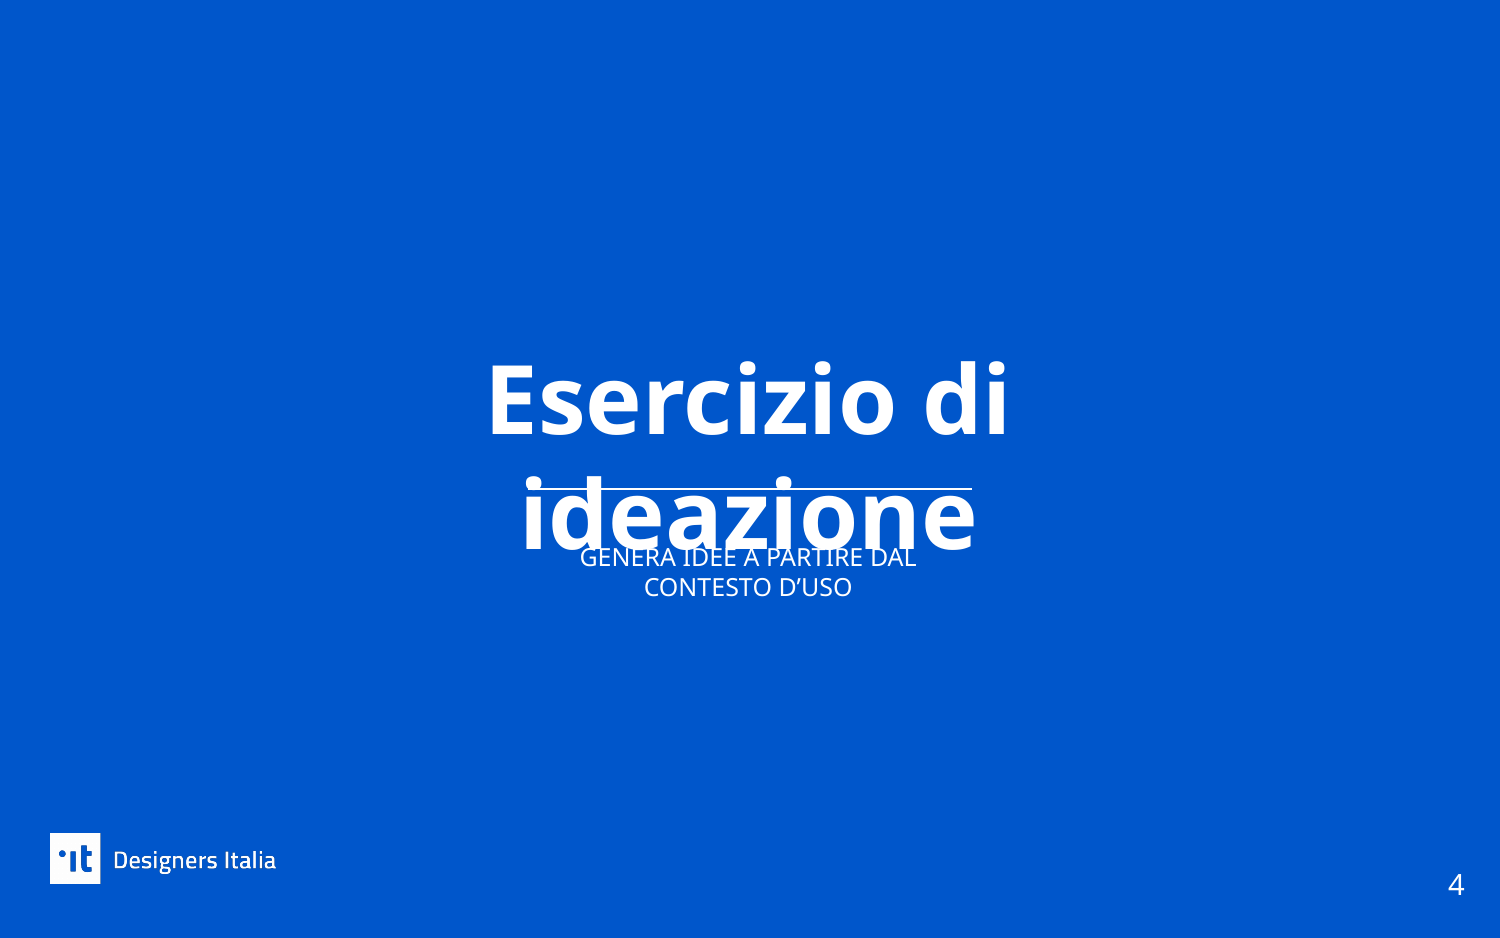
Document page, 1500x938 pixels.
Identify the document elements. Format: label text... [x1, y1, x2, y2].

text_box GENERA IDEE A PARTIRE DAL CONTESTO D’USO [520, 526, 977, 614]
picture [50, 833, 289, 884]
slide_number <numero> [1389, 849, 1480, 922]
text_box Esercizio di ideazione [270, 323, 1226, 464]
